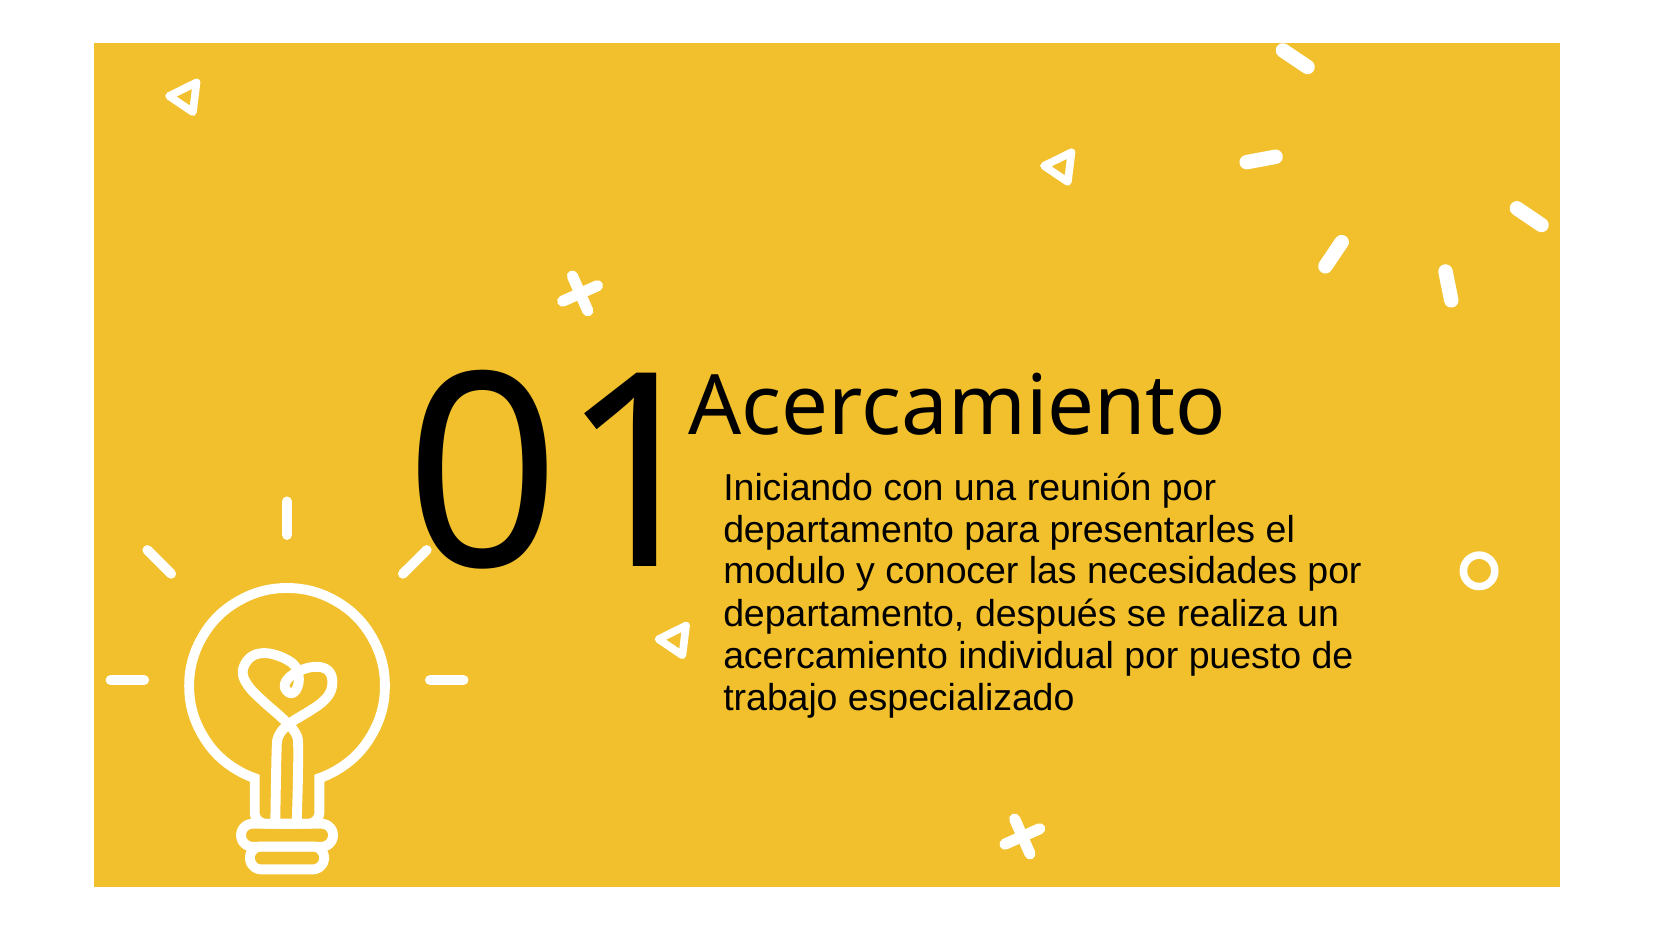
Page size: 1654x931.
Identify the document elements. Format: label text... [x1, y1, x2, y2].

title Acercamiento [751, 345, 1409, 458]
title 01 [405, 276, 751, 646]
text_box Iniciando con una reunión por departamento para presentarles el modulo y conocer las necesidades por departamento, después se realiza un acercamiento individual por puesto de trabajo especializado [708, 458, 1435, 810]
